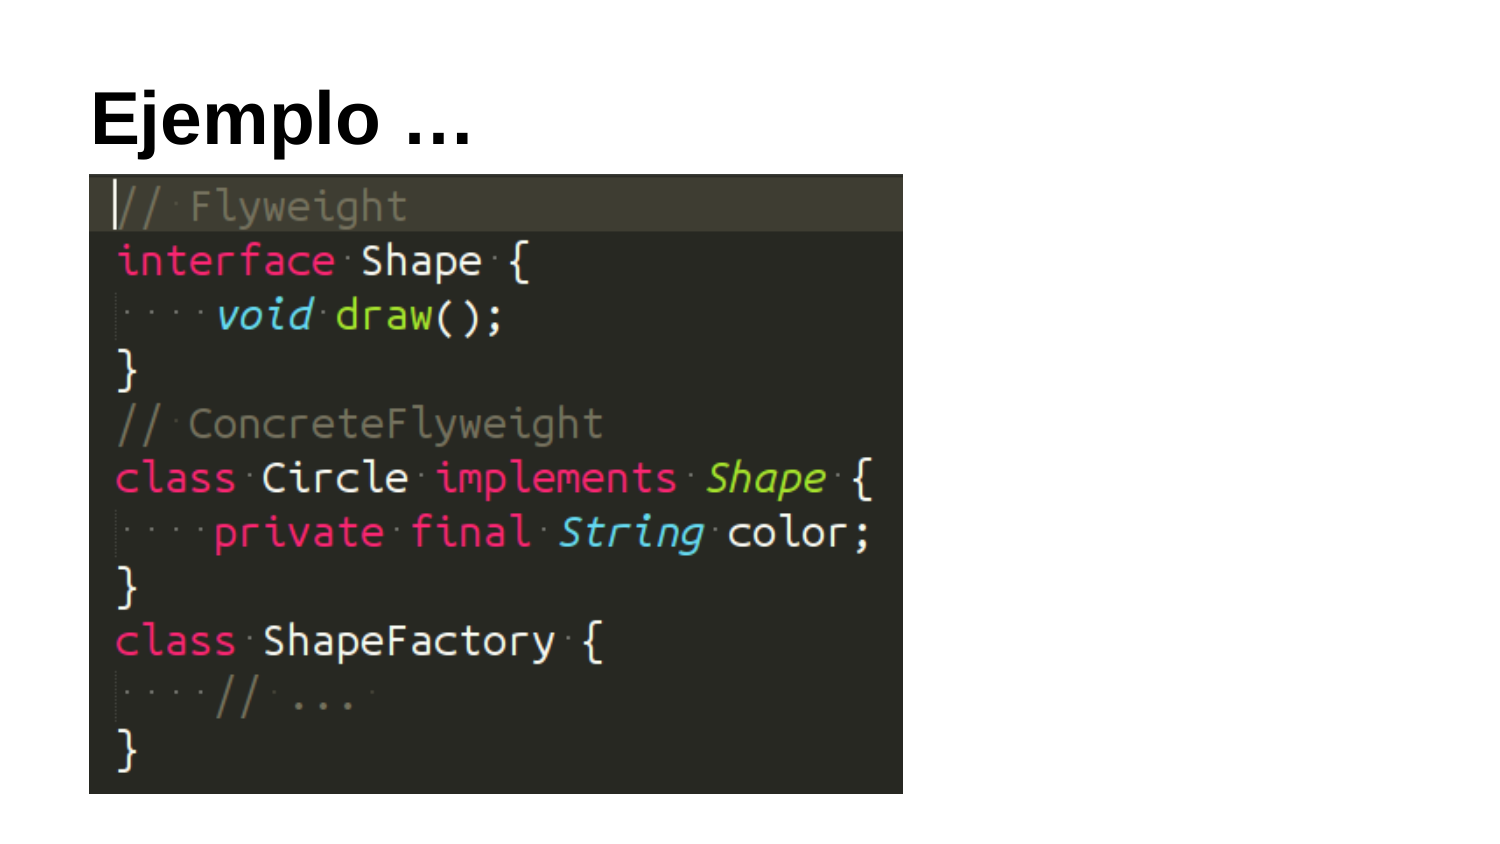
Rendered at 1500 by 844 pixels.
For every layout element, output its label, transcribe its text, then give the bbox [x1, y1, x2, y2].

picture [89, 174, 903, 794]
title Ejemplo … [75, 33, 1425, 175]
